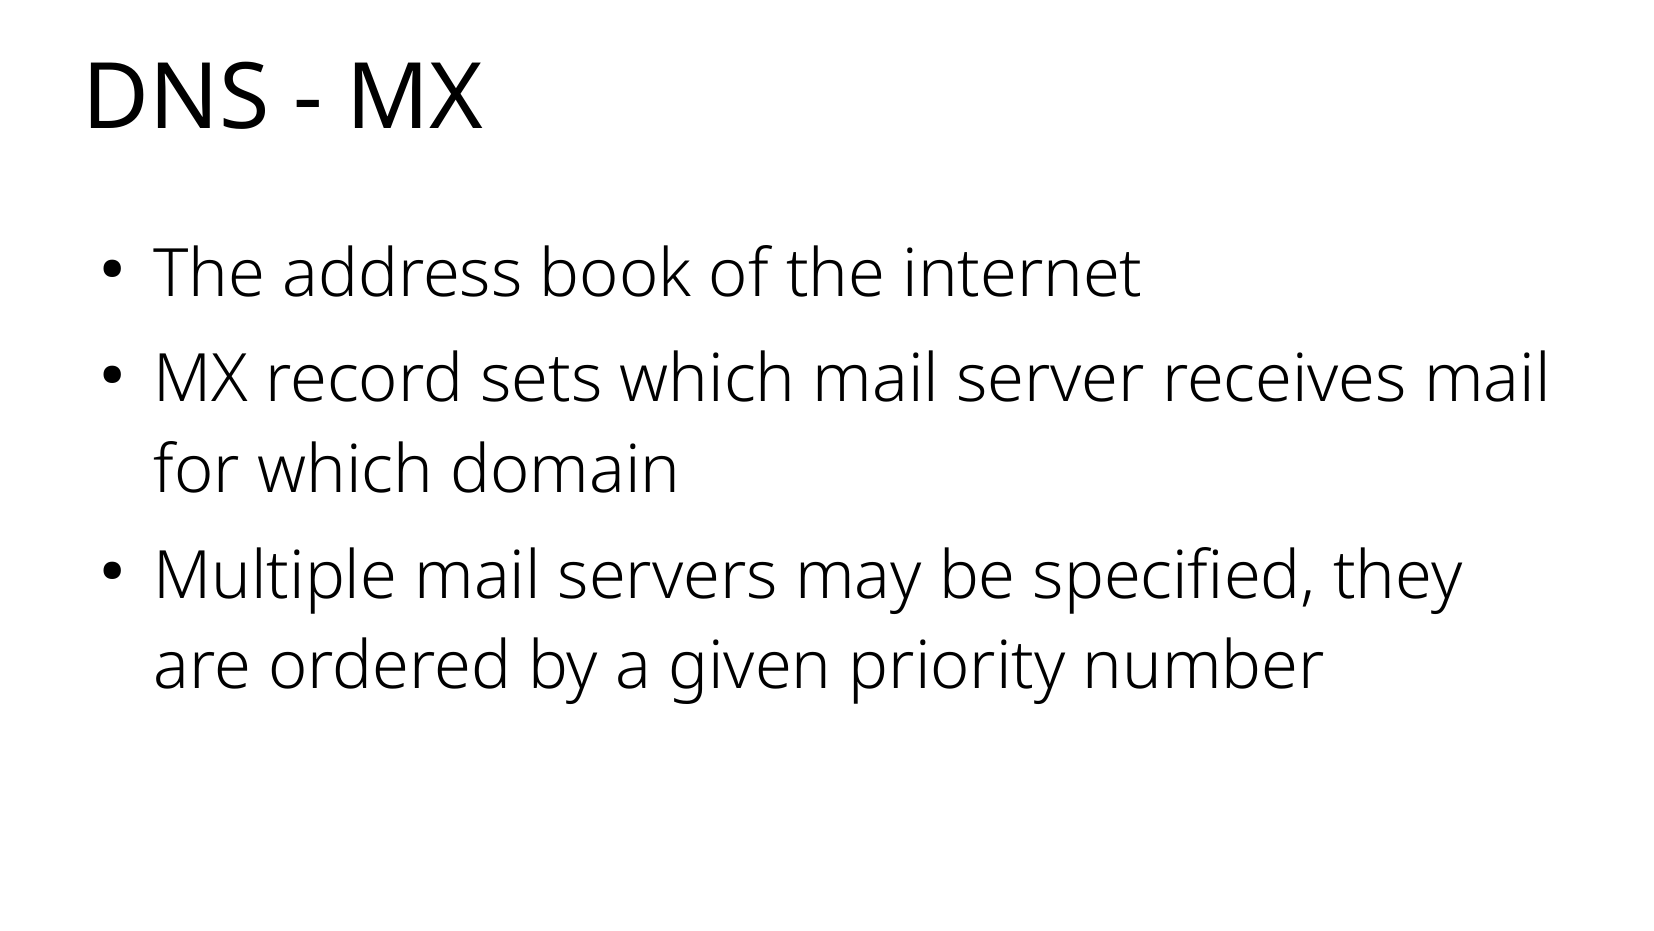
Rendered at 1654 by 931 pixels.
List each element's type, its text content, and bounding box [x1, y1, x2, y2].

title DNS - MX [82, 37, 1571, 150]
list The address book of the internet MX record sets which mail server receives mail for which domain Multiple mail servers may be specified, they are ordered by a given priority number [82, 224, 1571, 825]
